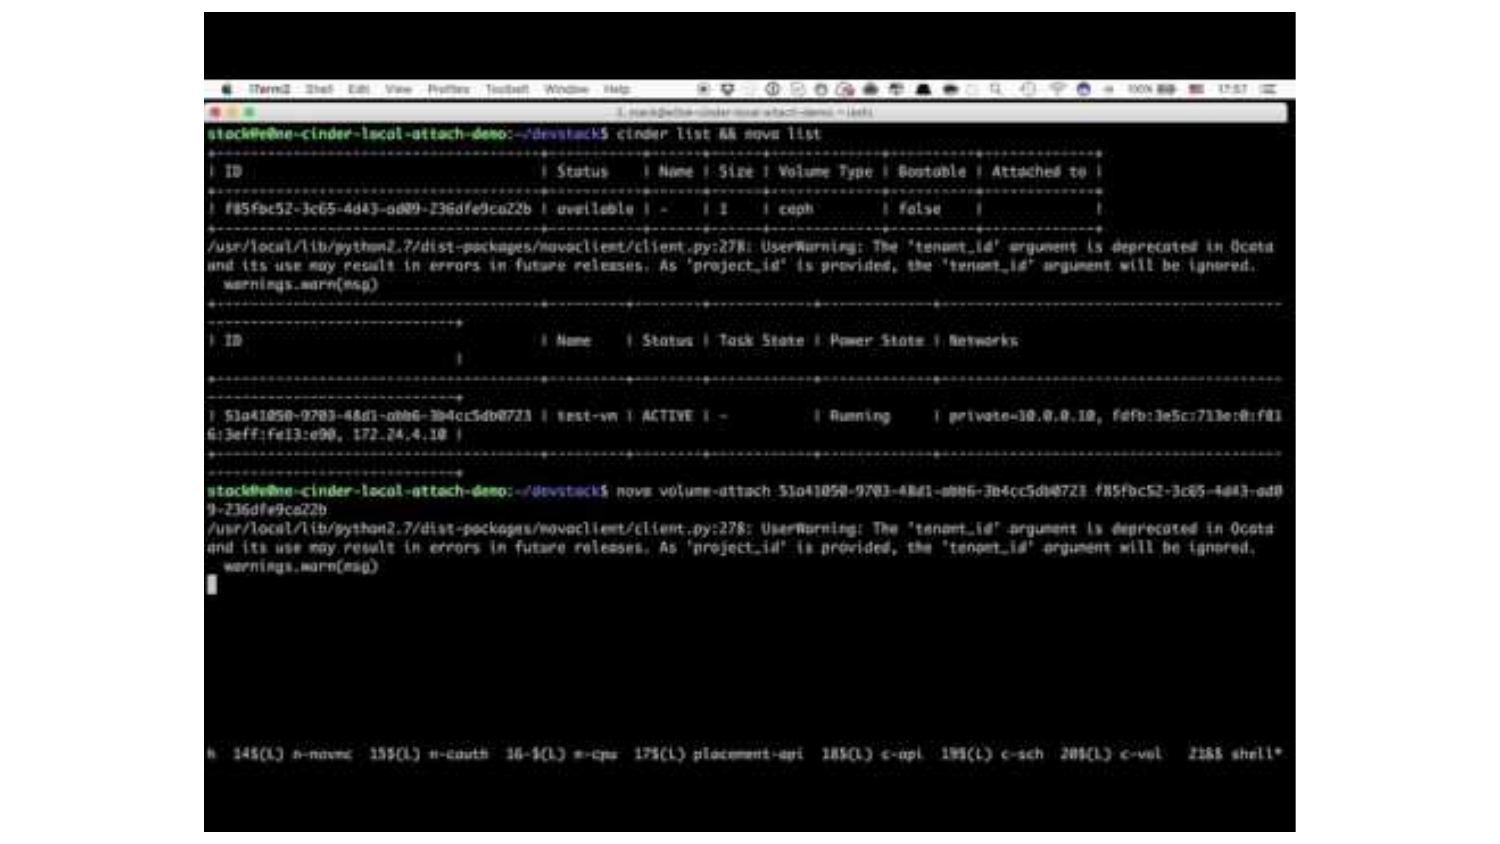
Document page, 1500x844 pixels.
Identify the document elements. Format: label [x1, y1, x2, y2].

text_box [204, 12, 1296, 832]
